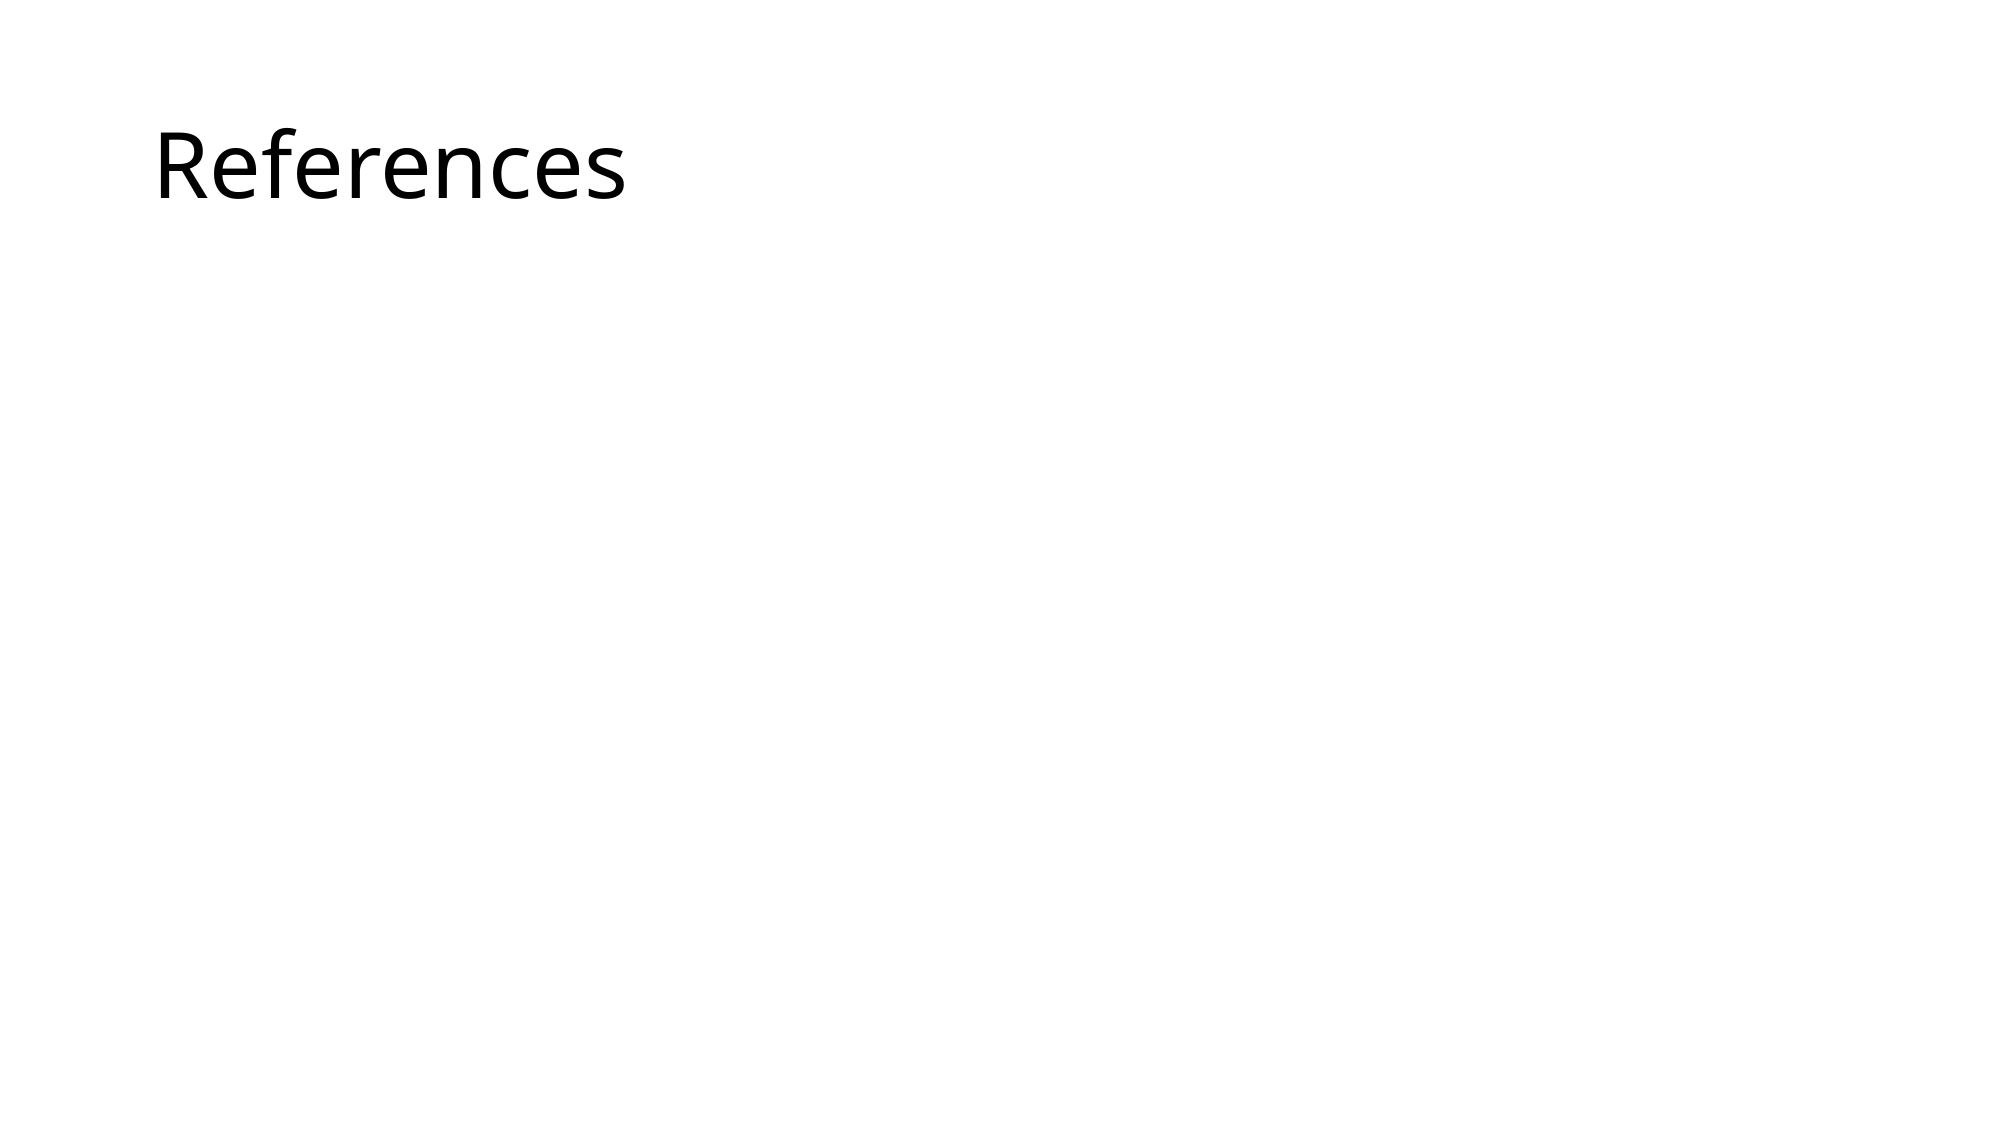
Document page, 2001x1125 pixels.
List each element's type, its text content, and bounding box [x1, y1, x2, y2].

title References [137, 59, 1863, 278]
